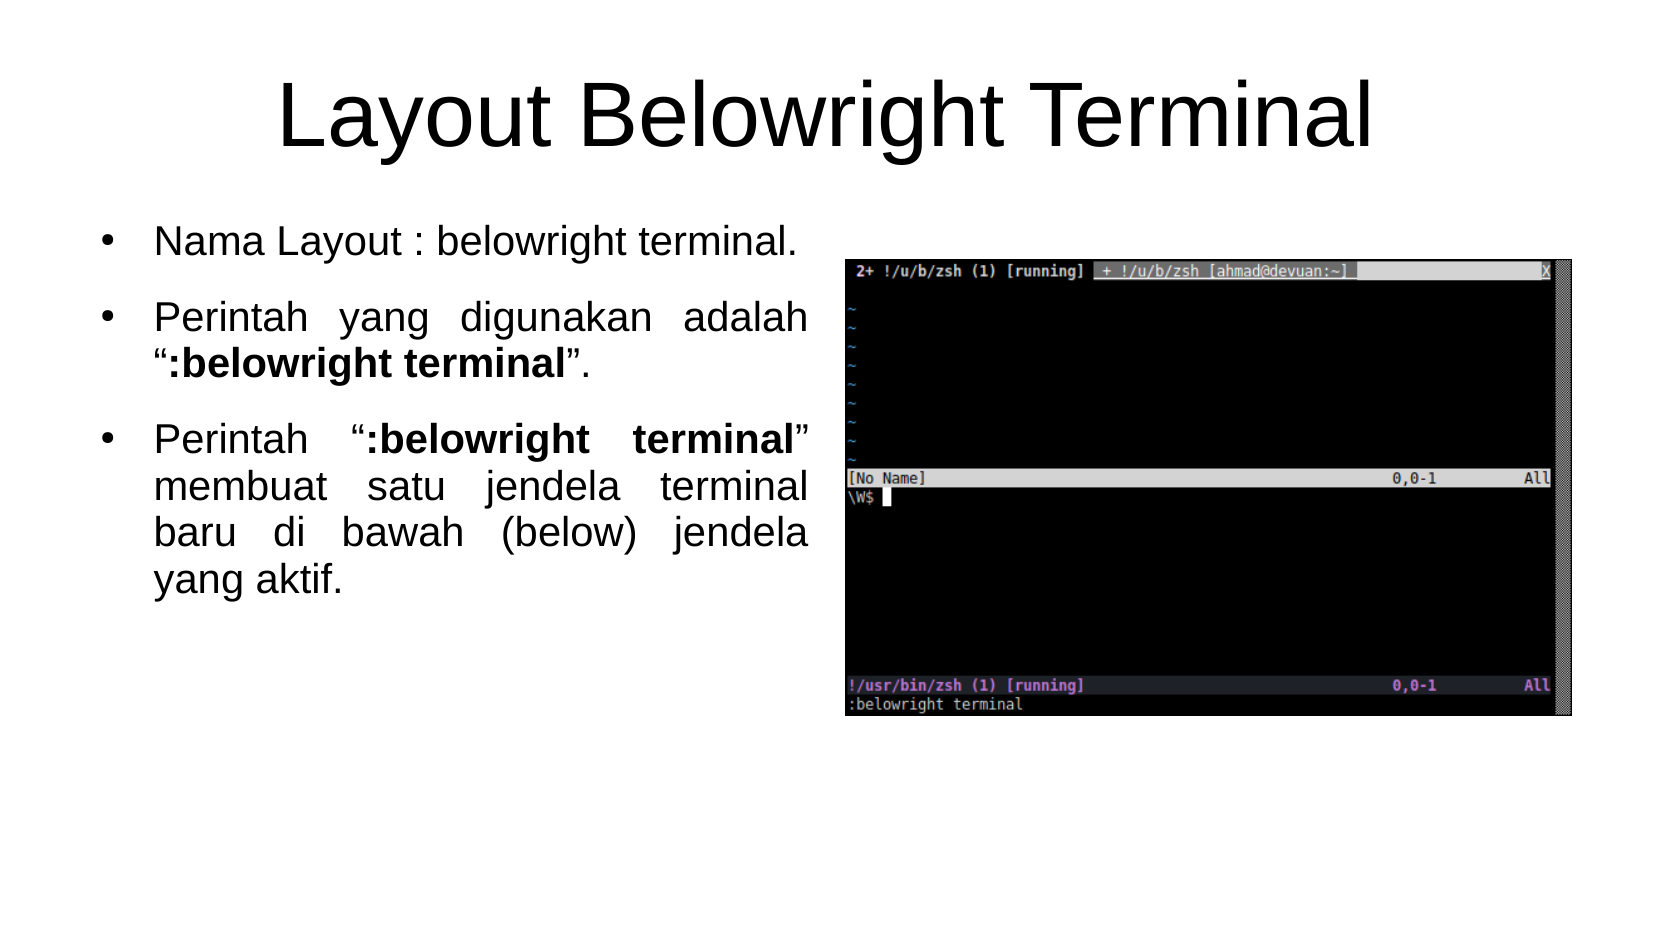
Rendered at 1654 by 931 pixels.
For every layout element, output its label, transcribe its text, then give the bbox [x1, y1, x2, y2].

list Nama Layout : belowright terminal. Perintah yang digunakan adalah “:belowright terminal”. Perintah “:belowright terminal” membuat satu jendela terminal baru di bawah (below) jendela yang aktif. [82, 217, 809, 758]
title Layout Belowright Terminal [82, 37, 1571, 193]
picture [845, 259, 1572, 716]
